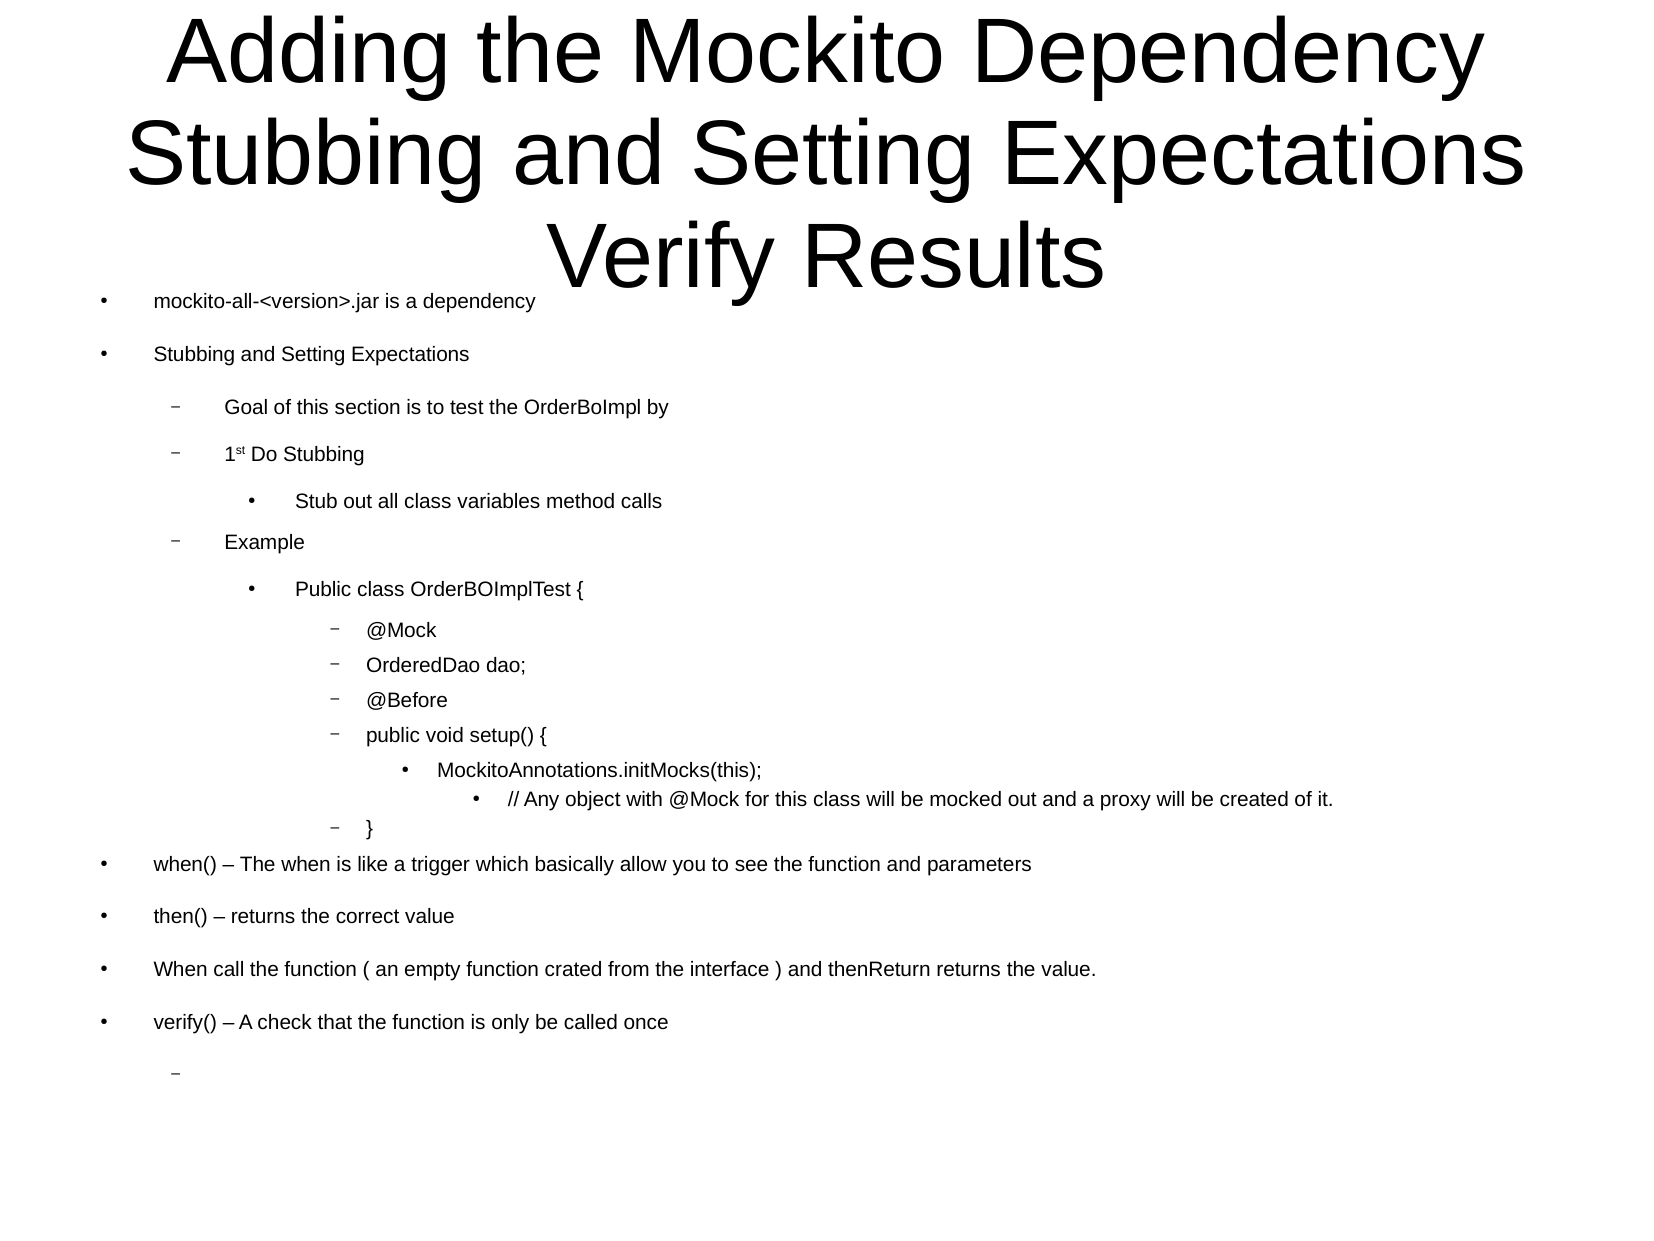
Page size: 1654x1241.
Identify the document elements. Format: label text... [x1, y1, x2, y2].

title Adding the Mockito Dependency Stubbing and Setting Expectations Verify Results [82, 0, 1571, 290]
list mockito-all-<version>.jar is a dependency Stubbing and Setting Expectations Goal of this section is to test the OrderBoImpl by 1st Do Stubbing Stub out all class variables method calls Example Public class OrderBOImplTest { @Mock OrderedDao dao; @Before public void setup() { MockitoAnnotations.initMocks(this); // Any object with @Mock for this class will be mocked out and a proxy will be created of it. } when() – The when is like a trigger which basically allow you to see the function and parameters then() – returns the correct value When call the function ( an empty function crated from the interface ) and thenReturn returns the value. verify() – A check that the function is only be called once [82, 290, 1571, 1216]
